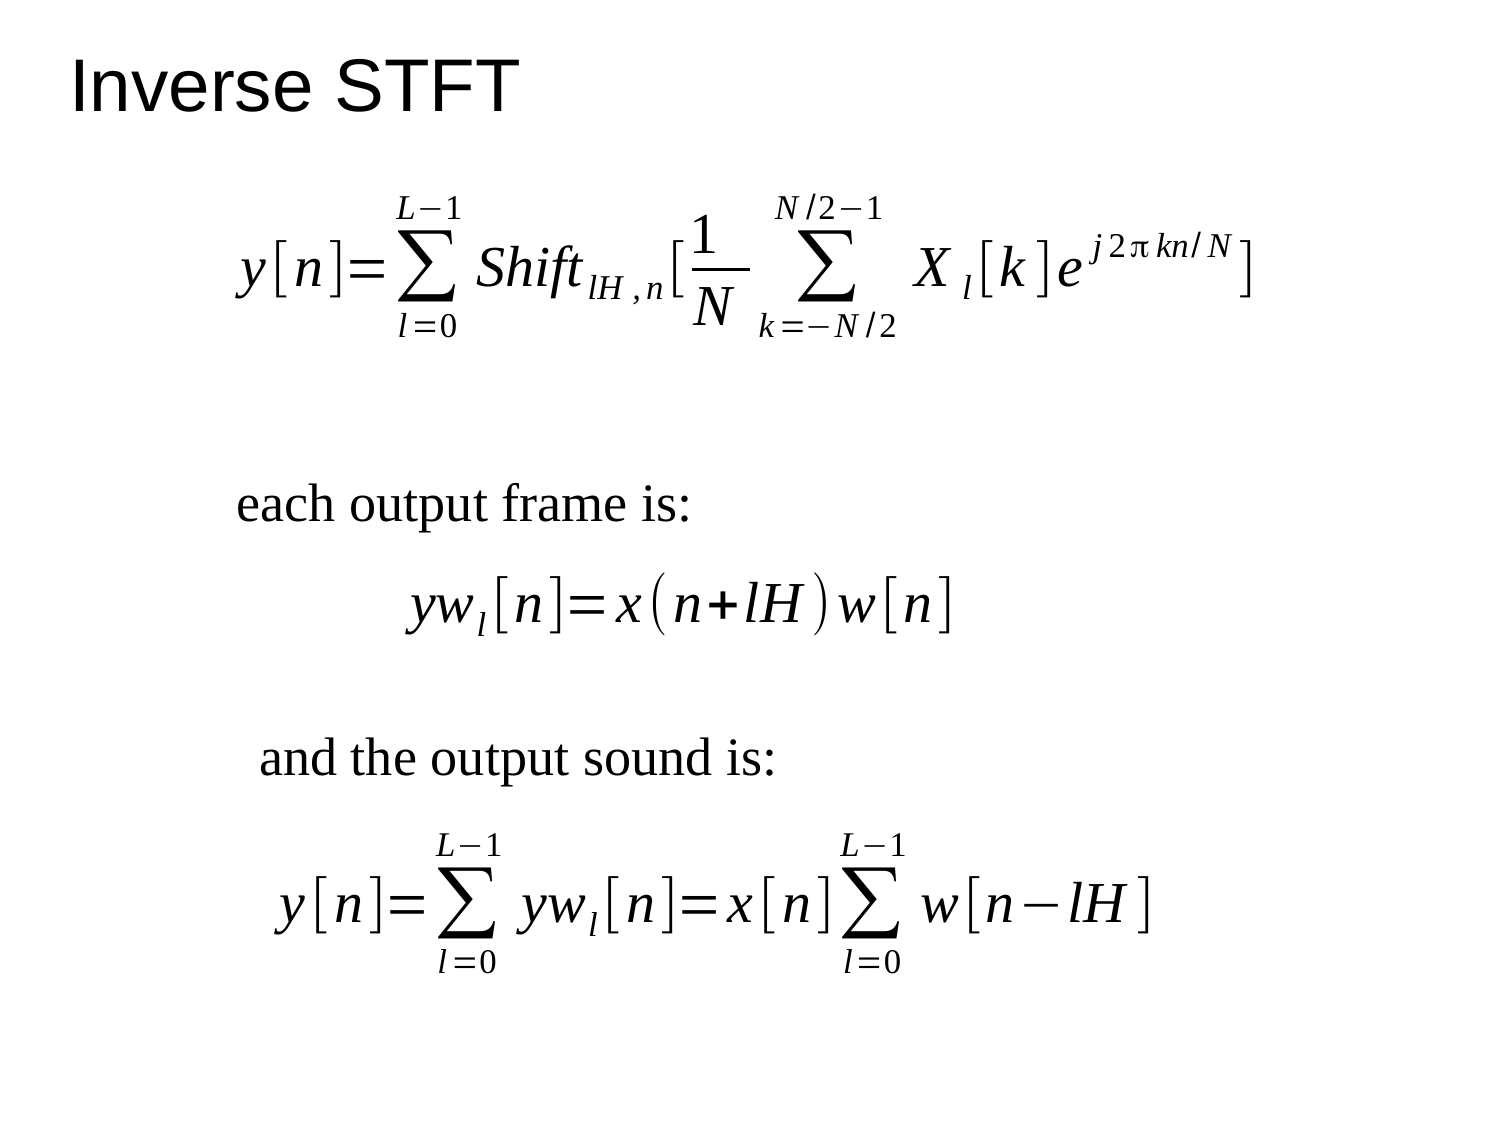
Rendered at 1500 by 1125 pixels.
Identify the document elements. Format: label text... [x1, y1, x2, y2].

chart [396, 570, 961, 645]
chart [226, 188, 1262, 345]
chart [266, 825, 1159, 982]
text_box each output frame is: [221, 456, 708, 541]
title Inverse STFT [69, 0, 1420, 180]
text_box and the output sound is: [244, 710, 793, 794]
